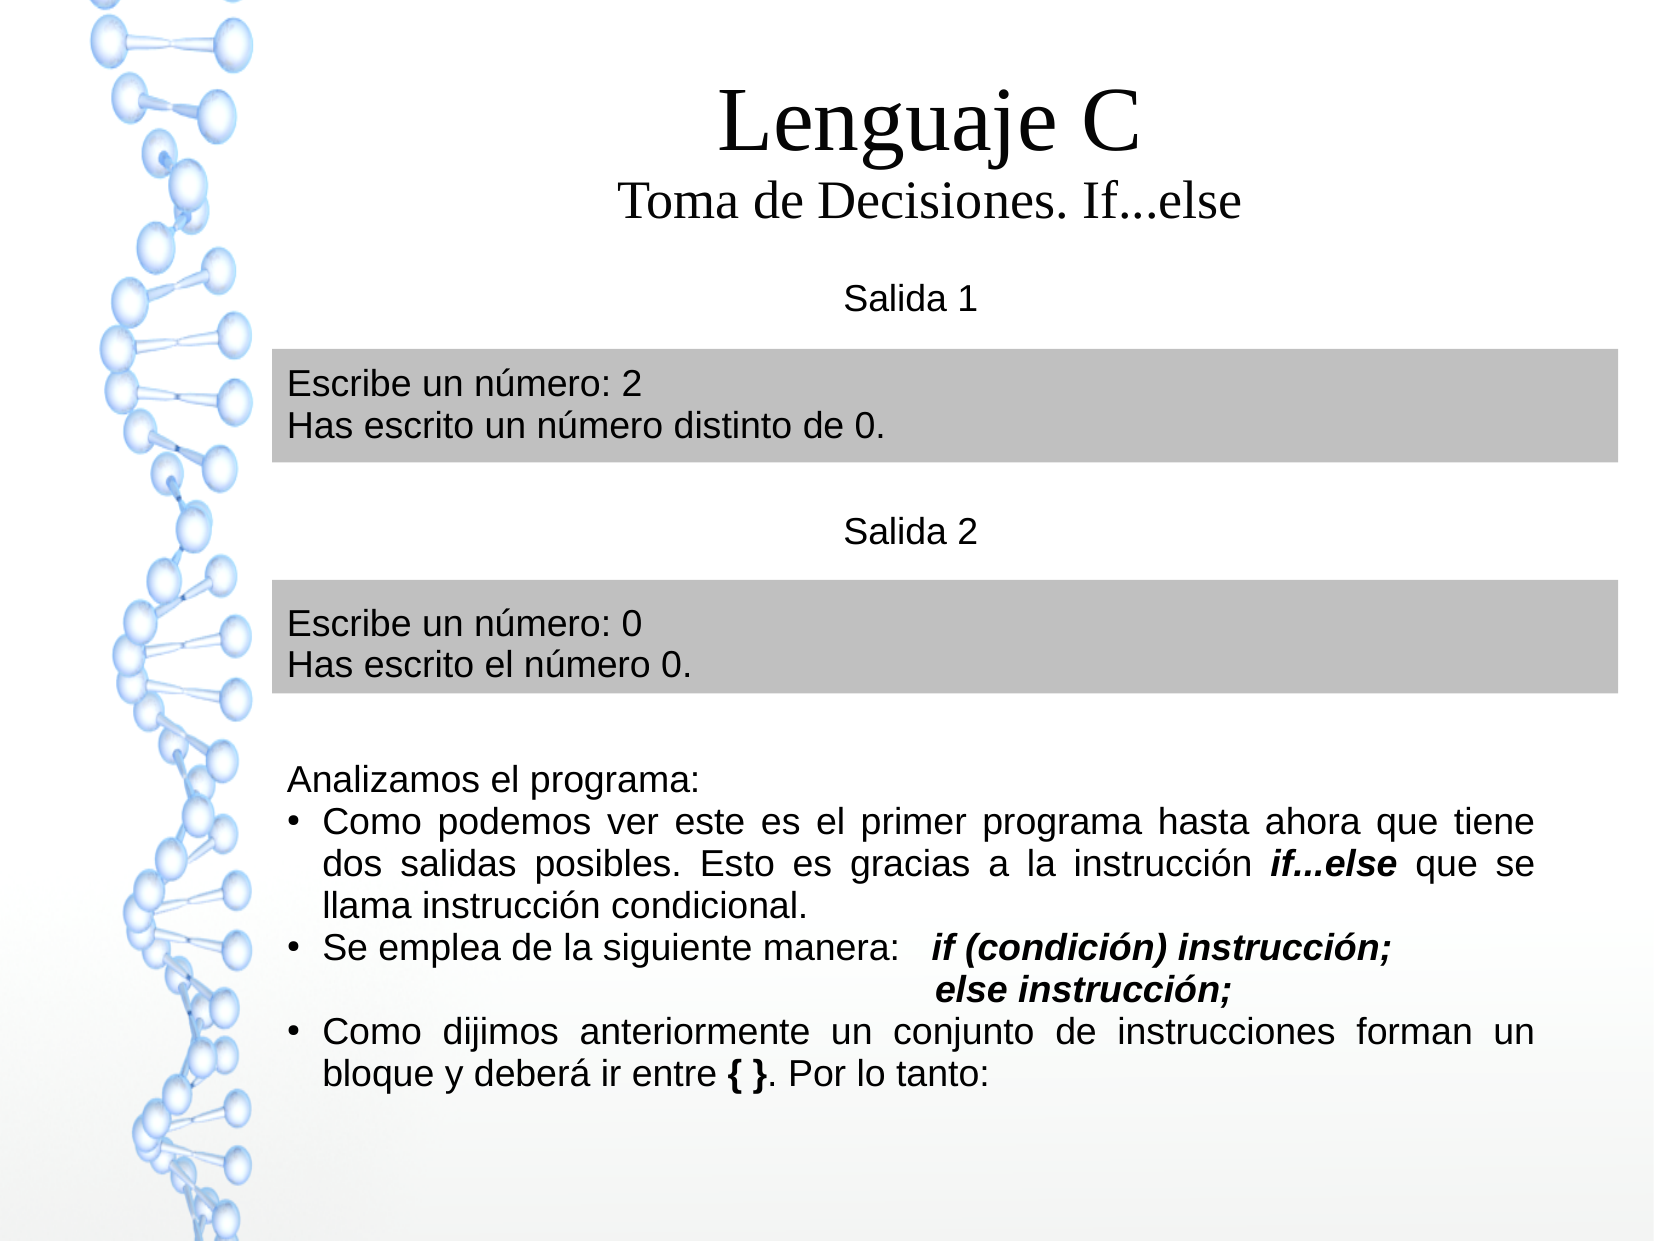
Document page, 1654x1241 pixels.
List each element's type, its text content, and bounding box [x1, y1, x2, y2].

text_box [272, 579, 1619, 694]
text_box Escribe un número: 2 Has escrito un número distinto de 0. [272, 355, 901, 454]
text_box Analizamos el programa: Como podemos ver este es el primer programa hasta ahora que tiene dos salidas posibles. Esto es gracias a la instrucción if...else que se llama instrucción condicional. Se emplea de la siguiente manera: if (condición) instrucción; else instrucción; Como dijimos anteriormente un conjunto de instrucciones forman un bloque y deberá ir entre { }. Por lo tanto: [272, 751, 1550, 1145]
picture [0, 0, 1654, 1241]
text_box [272, 348, 1619, 463]
text_box Salida 1 [272, 269, 1550, 327]
text_box Salida 2 [272, 503, 1550, 560]
text_box Escribe un número: 0 Has escrito el número 0. [272, 594, 708, 694]
title Lenguaje C Toma de Decisiones. If...else [265, 47, 1595, 252]
